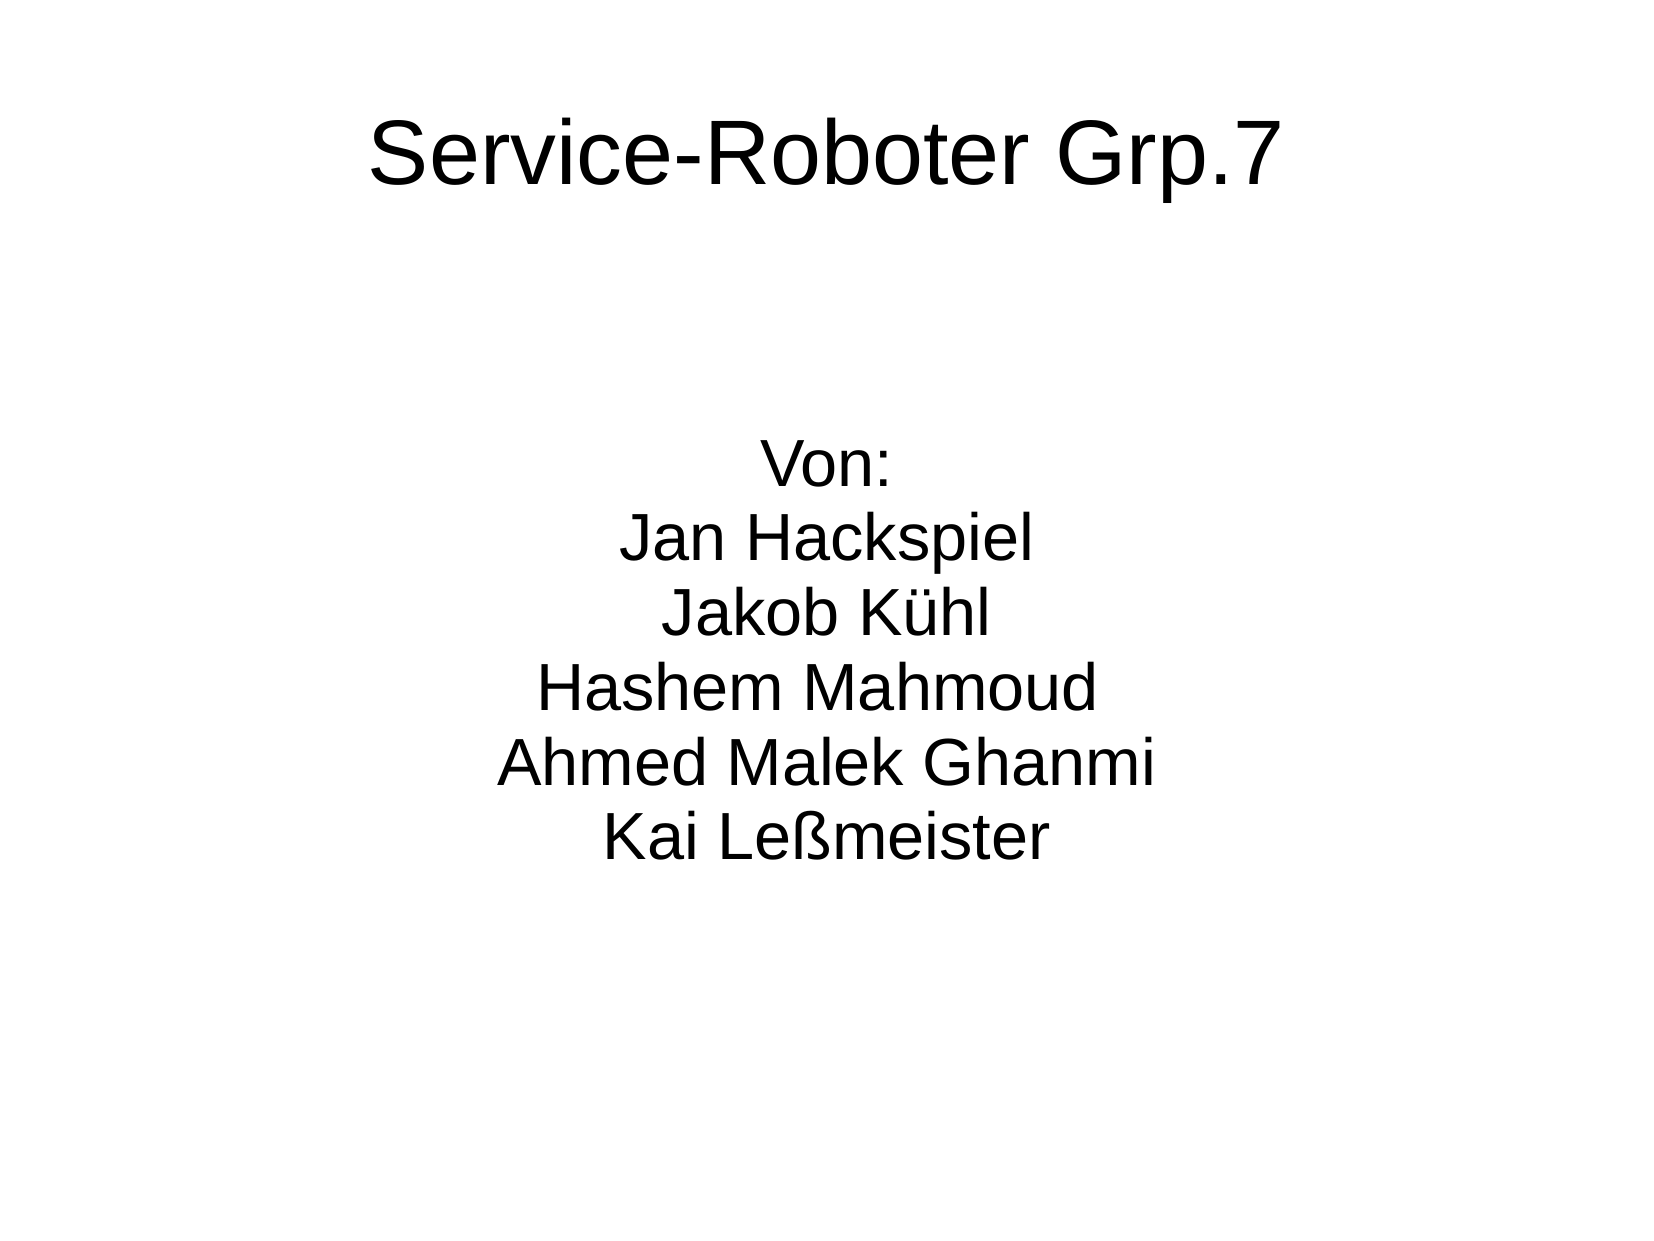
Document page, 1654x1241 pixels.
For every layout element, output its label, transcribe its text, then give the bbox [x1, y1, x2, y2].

subtitle Von: Jan Hackspiel Jakob Kühl Hashem Mahmoud Ahmed Malek Ghanmi Kai Leßmeister [82, 290, 1571, 1010]
title Service-Roboter Grp.7 [82, 49, 1571, 257]
